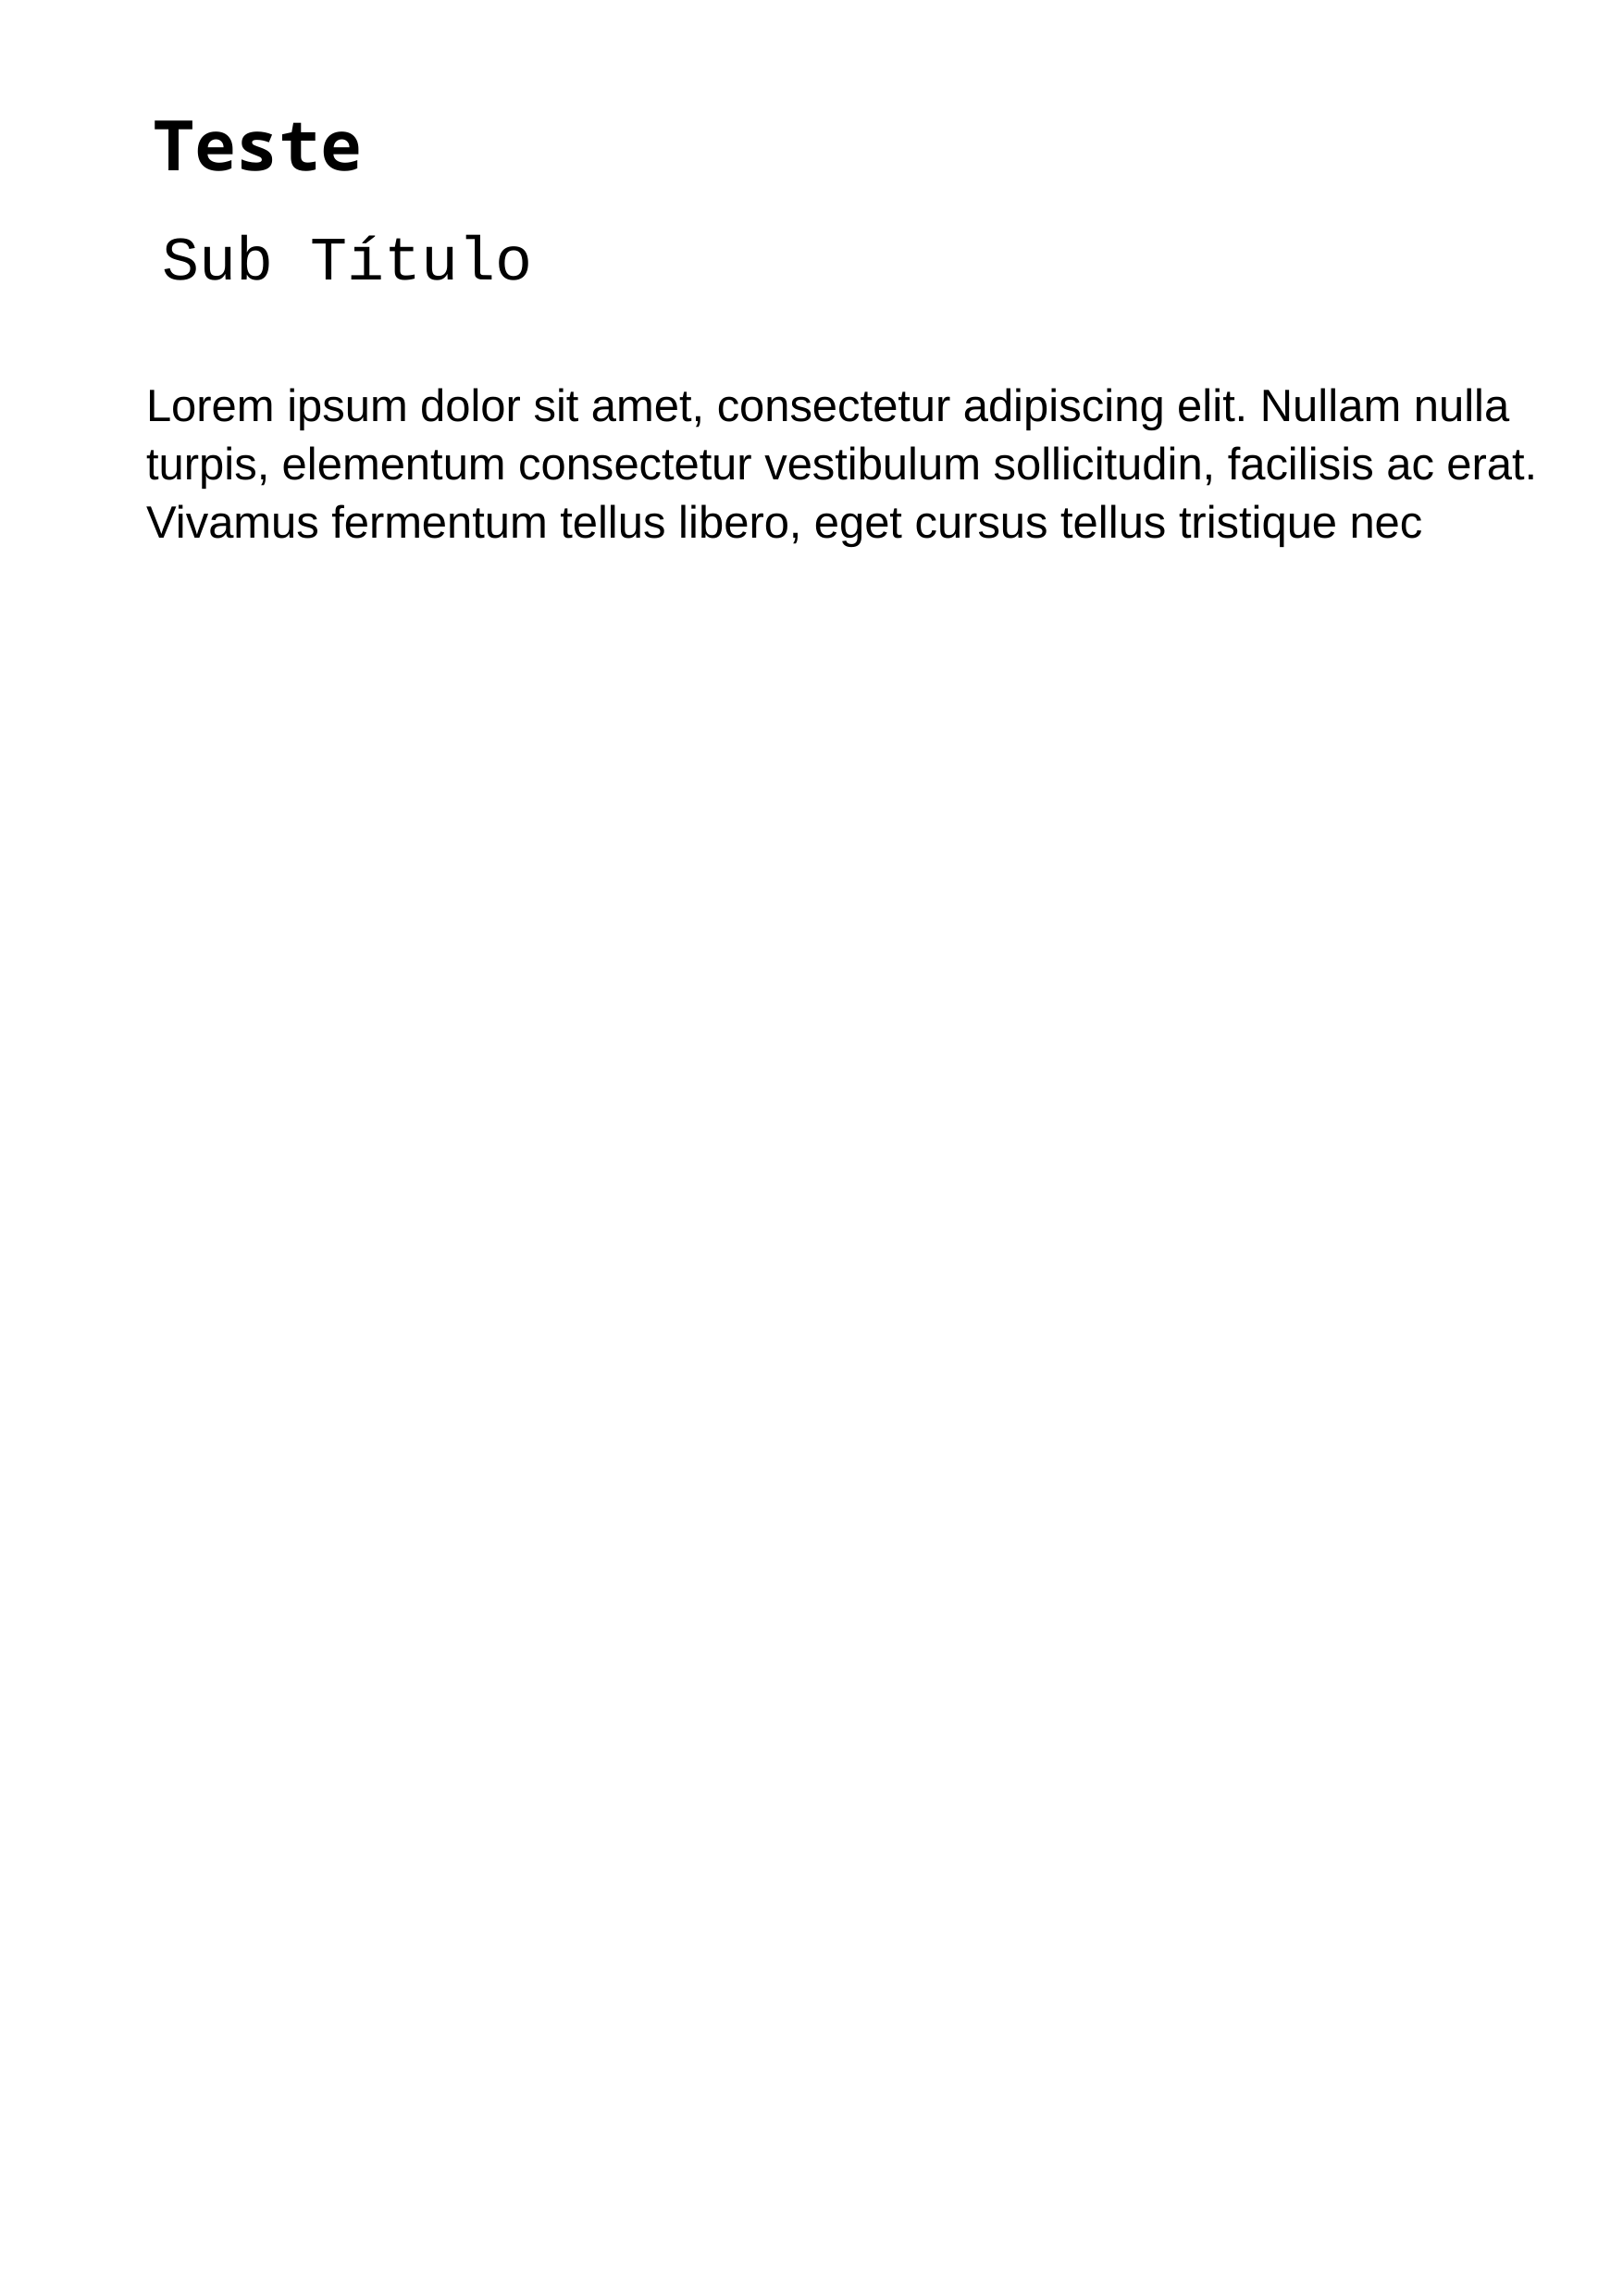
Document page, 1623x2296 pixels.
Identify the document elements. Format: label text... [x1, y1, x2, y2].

list Lorem ipsum dolor sit amet, consectetur adipiscing elit. Nullam nulla turpis, elementum consectetur vestibulum sollicitudin, facilisis ac erat. Vivamus fermentum tellus libero, eget cursus tellus tristique nec [81, 373, 1543, 602]
list Teste [96, 81, 1558, 192]
list Sub Título [96, 218, 1558, 301]
